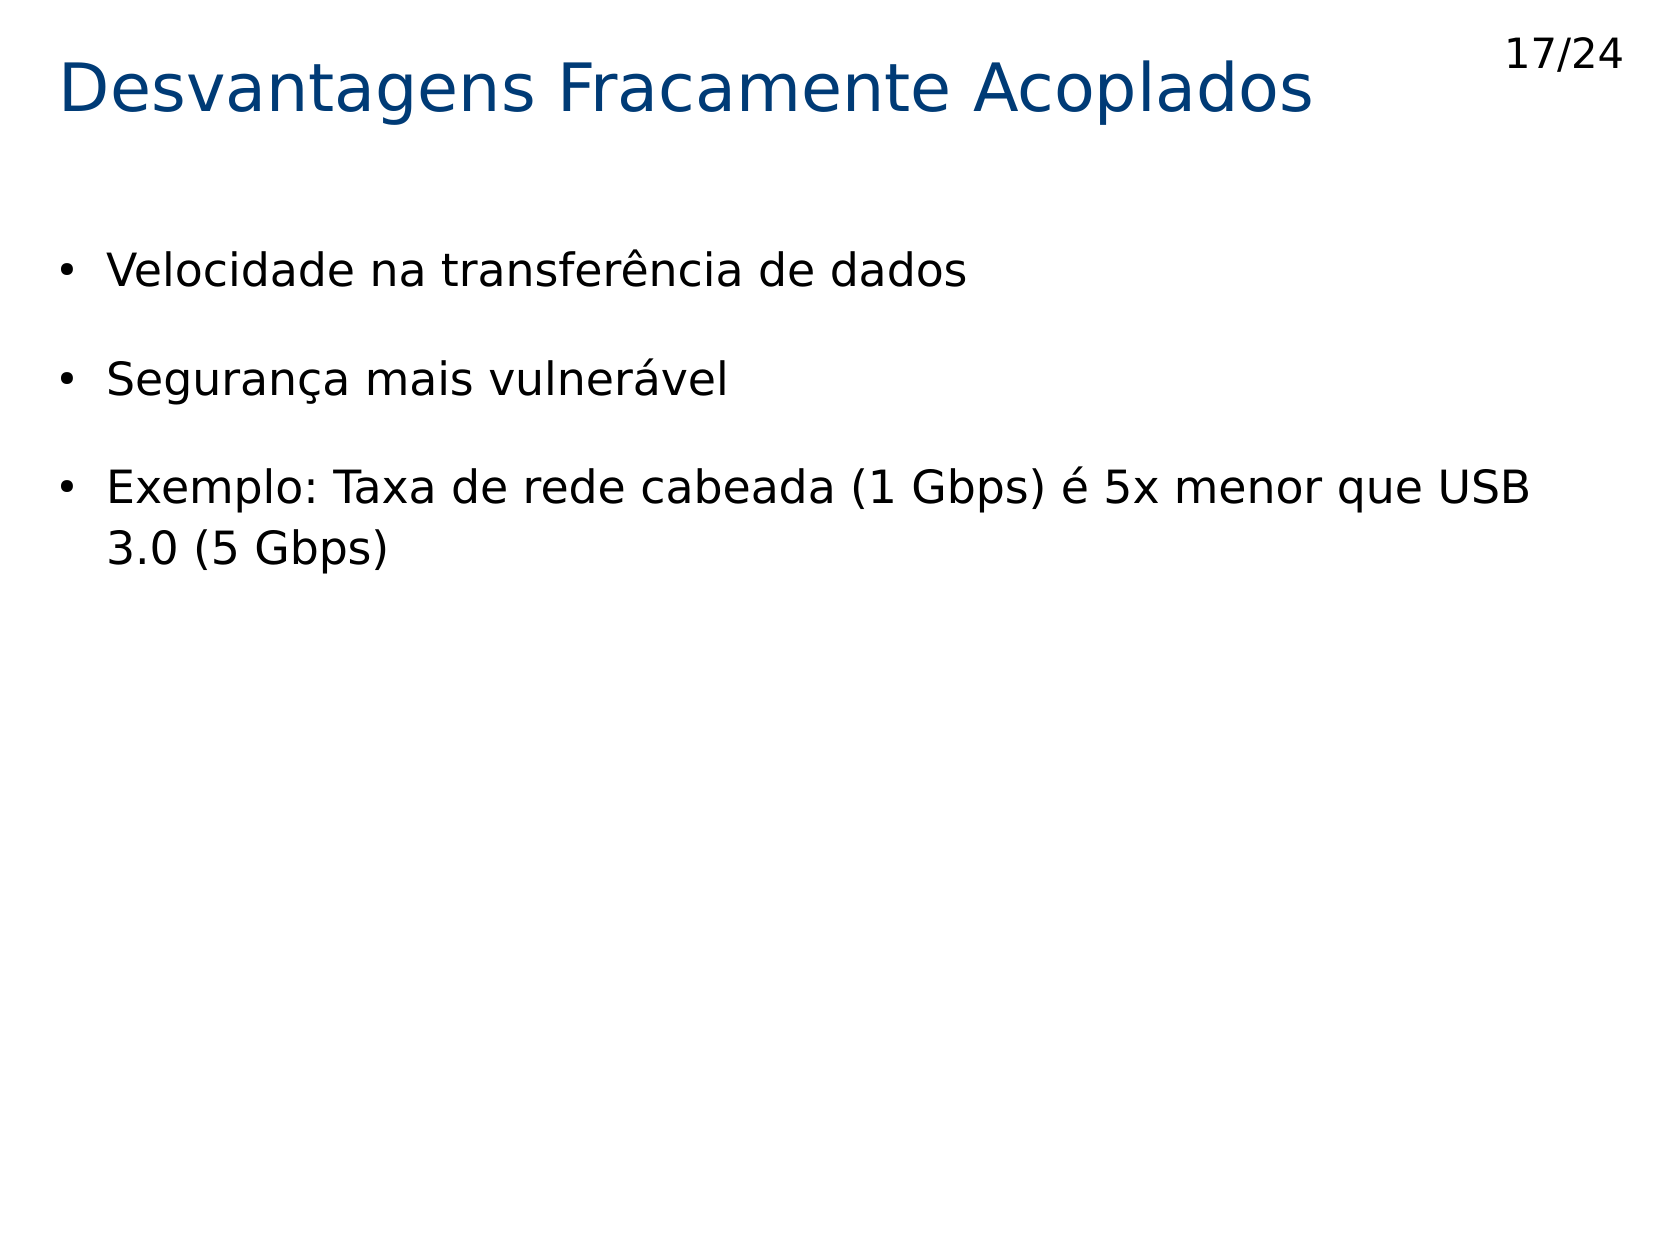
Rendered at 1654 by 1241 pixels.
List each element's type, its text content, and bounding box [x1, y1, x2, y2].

title Desvantagens Fracamente Acoplados [59, 29, 1506, 148]
list Velocidade na transferência de dados Segurança mais vulnerável Exemplo: Taxa de rede cabeada (1 Gbps) é 5x menor que USB 3.0 (5 Gbps) [59, 236, 1595, 1211]
